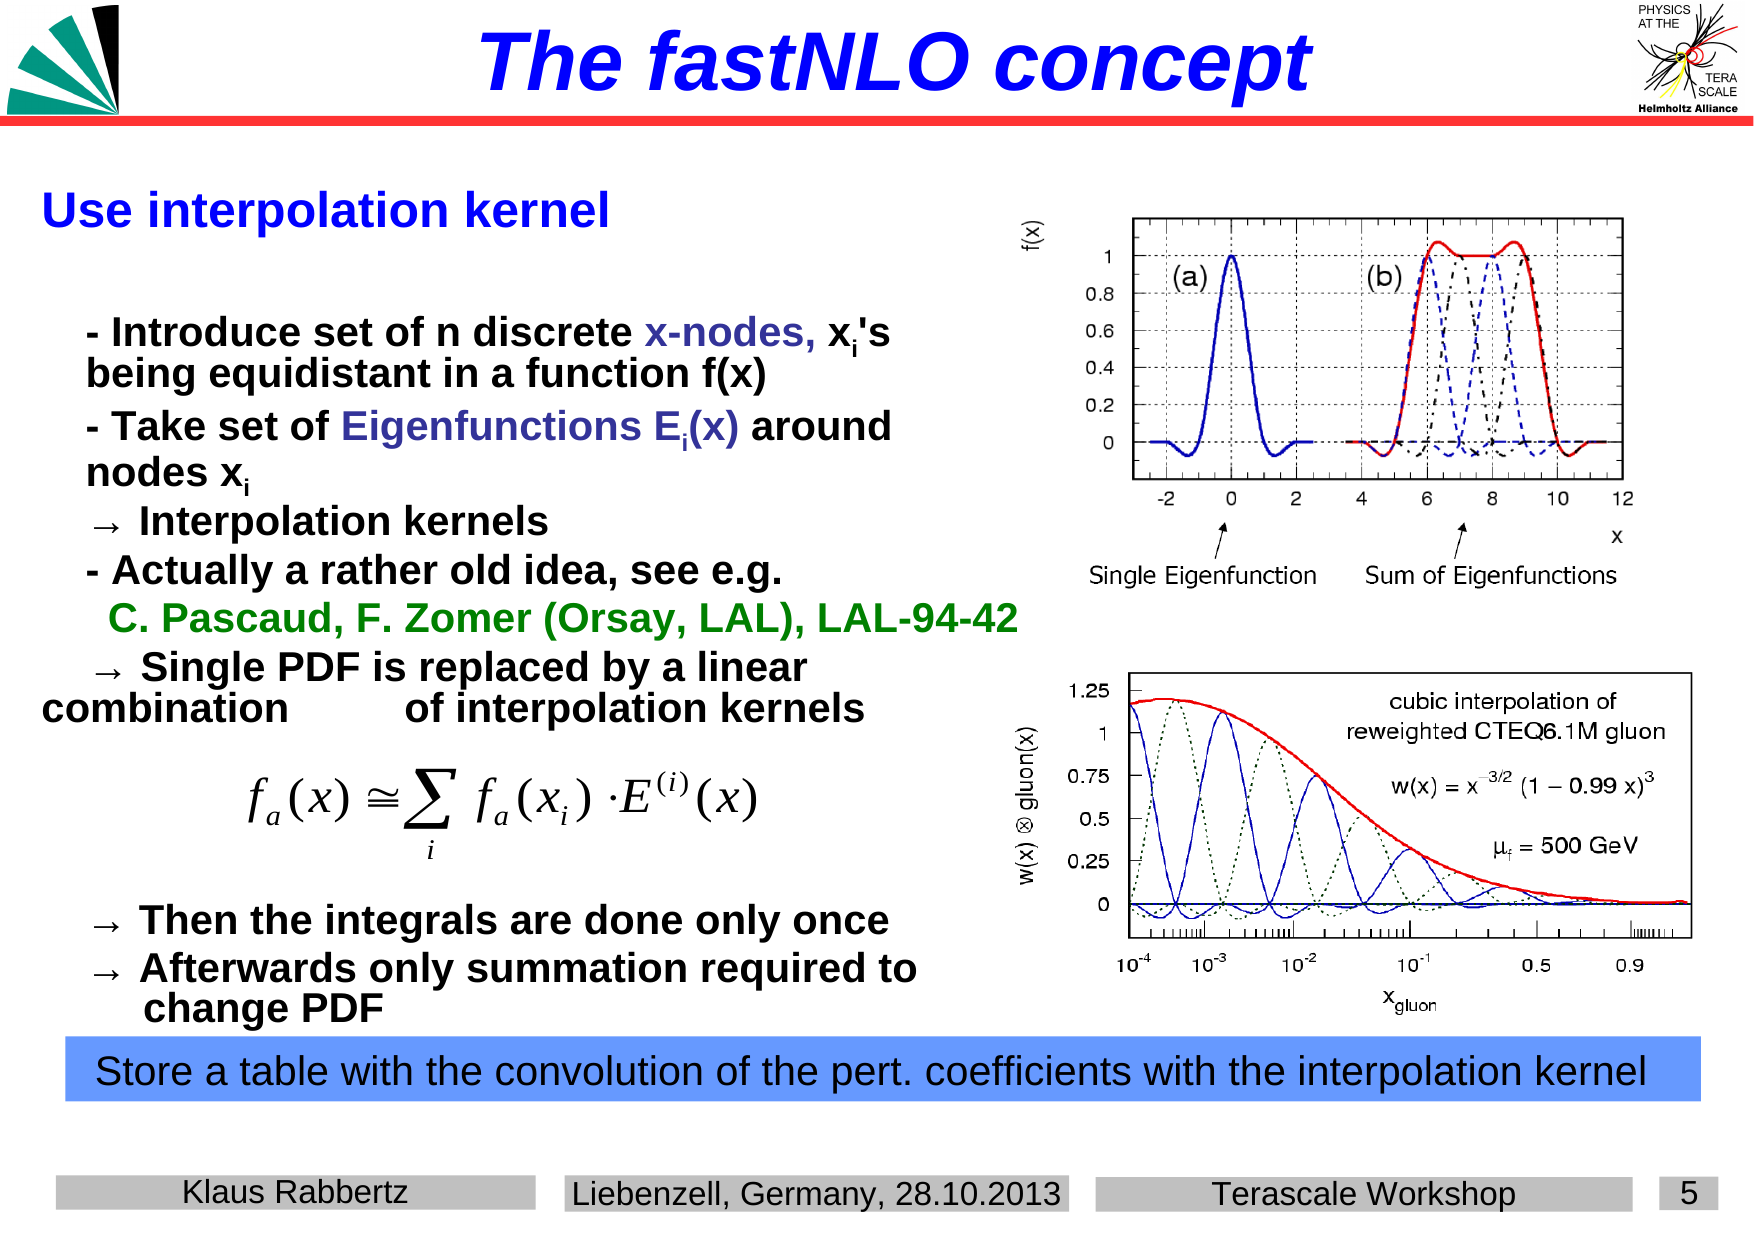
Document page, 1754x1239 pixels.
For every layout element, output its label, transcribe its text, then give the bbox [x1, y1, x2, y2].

picture [7, 5, 119, 116]
picture [1631, 1, 1745, 115]
text_box Use interpolation kernel - Introduce set of n discrete x-nodes, xi's being equidistant in a function f(x) - Take set of Eigenfunctions Ei(x) around nodes xi → Interpolation kernels - Actually a rather old idea, see e.g. C. Pascaud, F. Zomer (Orsay, LAL), LAL-94-42 → Single PDF is replaced by a linear combination of interpolation kernels → Then the integrals are done only once → Afterwards only summation required to change PDF [12, 181, 1083, 1087]
picture [1083, 197, 1652, 601]
text_box Store a table with the convolution of the pert. coefficients with the interpolation kernel [65, 1036, 1701, 1102]
picture [1083, 655, 1705, 1019]
title The fastNLO concept [123, 0, 1606, 115]
